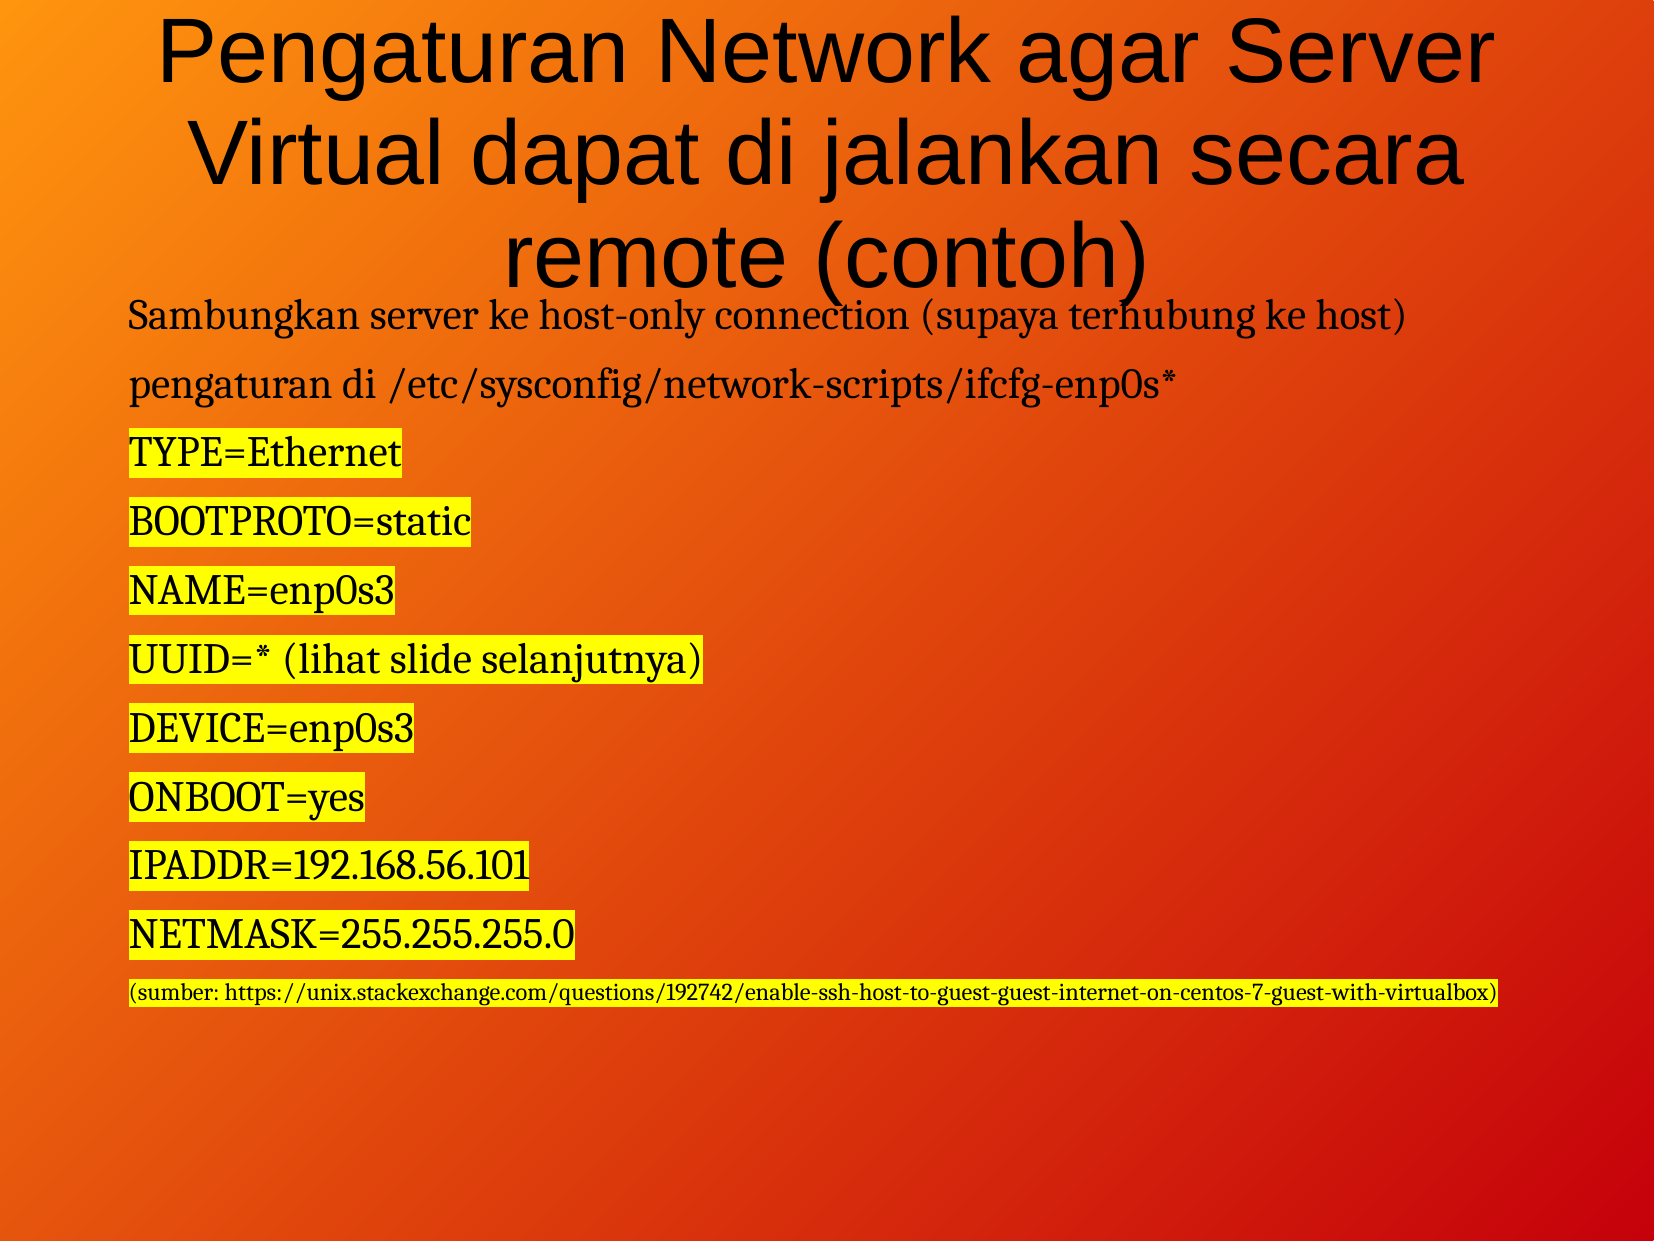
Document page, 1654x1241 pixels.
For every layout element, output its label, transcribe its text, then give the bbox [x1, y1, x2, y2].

title Pengaturan Network agar Server Virtual dapat di jalankan secara remote (contoh) [82, 0, 1571, 290]
list Sambungkan server ke host-only connection (supaya terhubung ke host) pengaturan di /etc/sysconfig/network-scripts/ifcfg-enp0s* TYPE=Ethernet BOOTPROTO=static NAME=enp0s3 UUID=* (lihat slide selanjutnya) DEVICE=enp0s3 ONBOOT=yes IPADDR=192.168.56.101 NETMASK=255.255.255.0 (sumber: https://unix.stackexchange.com/questions/192742/enable-ssh-host-to-guest-guest-internet-on-centos-7-guest-with-virtualbox) [82, 290, 1571, 1010]
